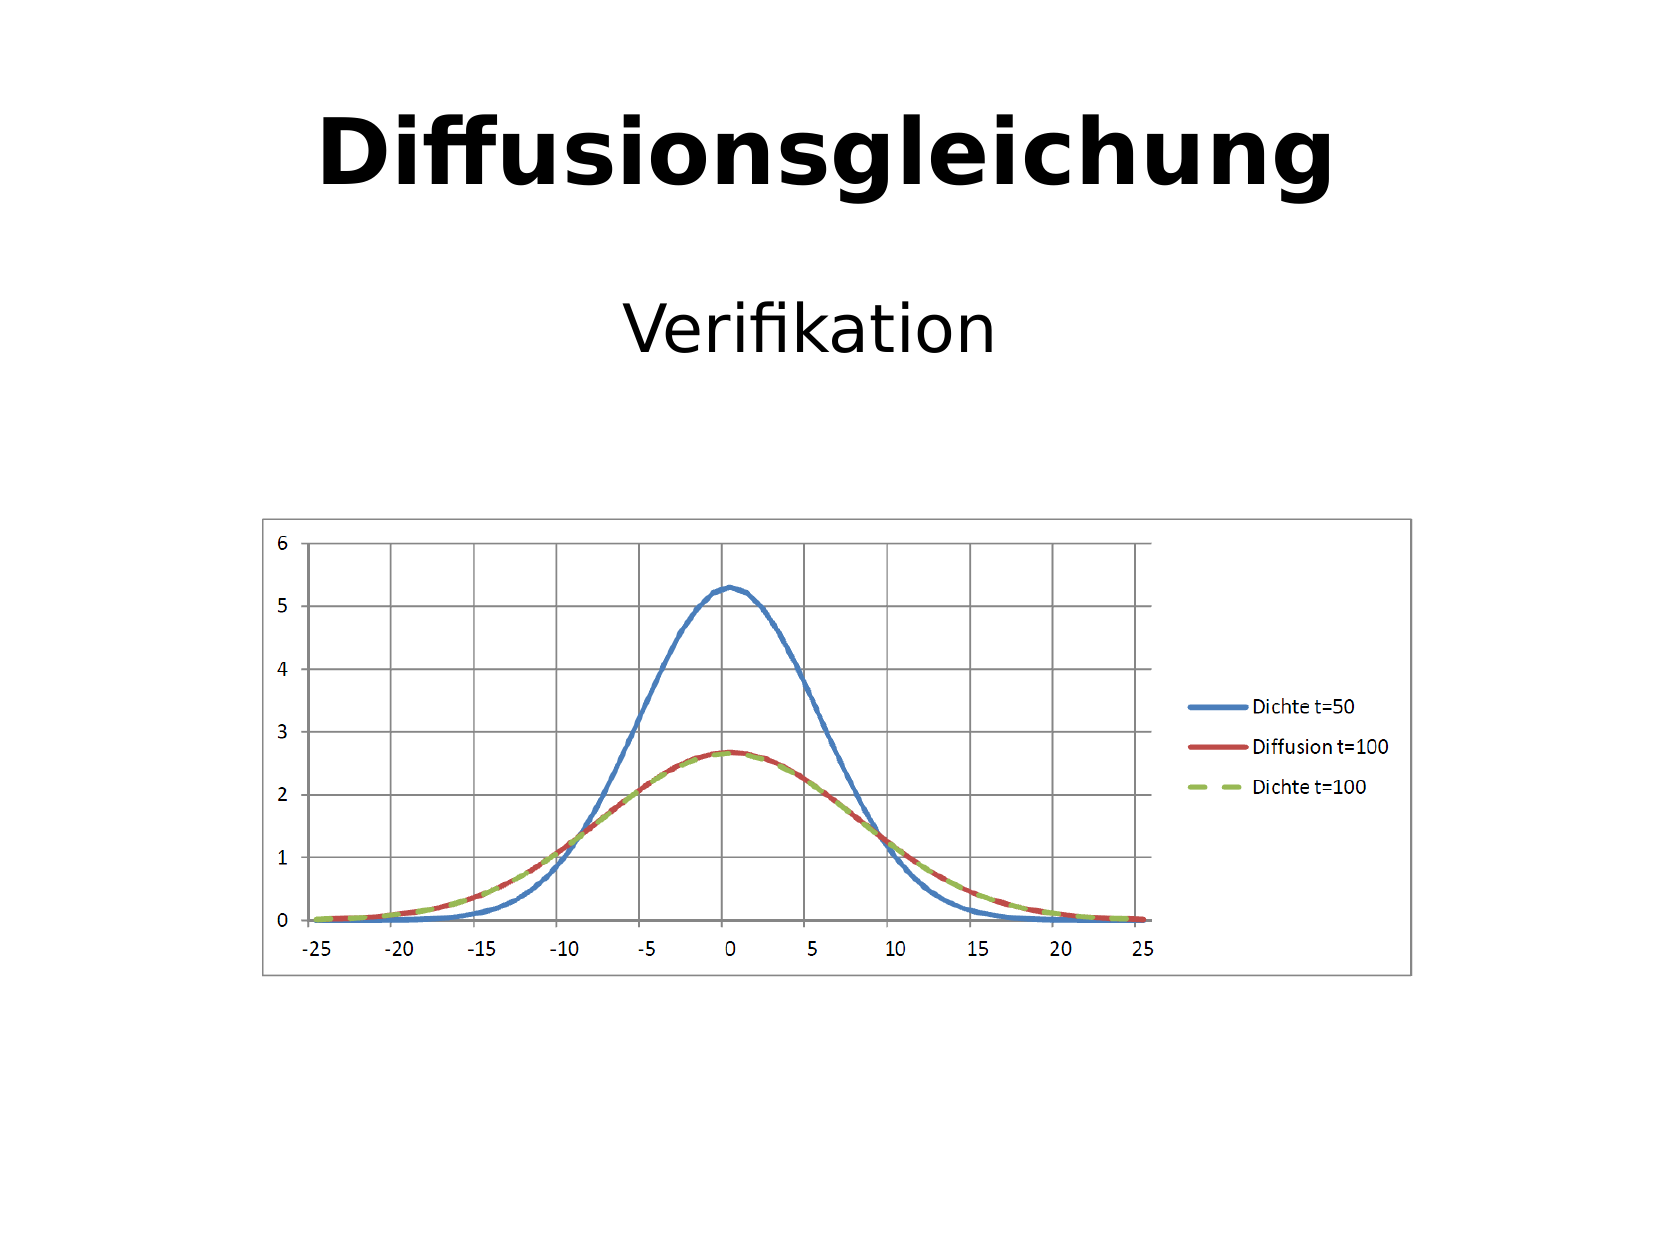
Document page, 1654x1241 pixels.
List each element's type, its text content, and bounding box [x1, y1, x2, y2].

picture [255, 511, 1418, 984]
title Diffusionsgleichung [82, 49, 1571, 257]
list Verifikation [82, 290, 1538, 1010]
